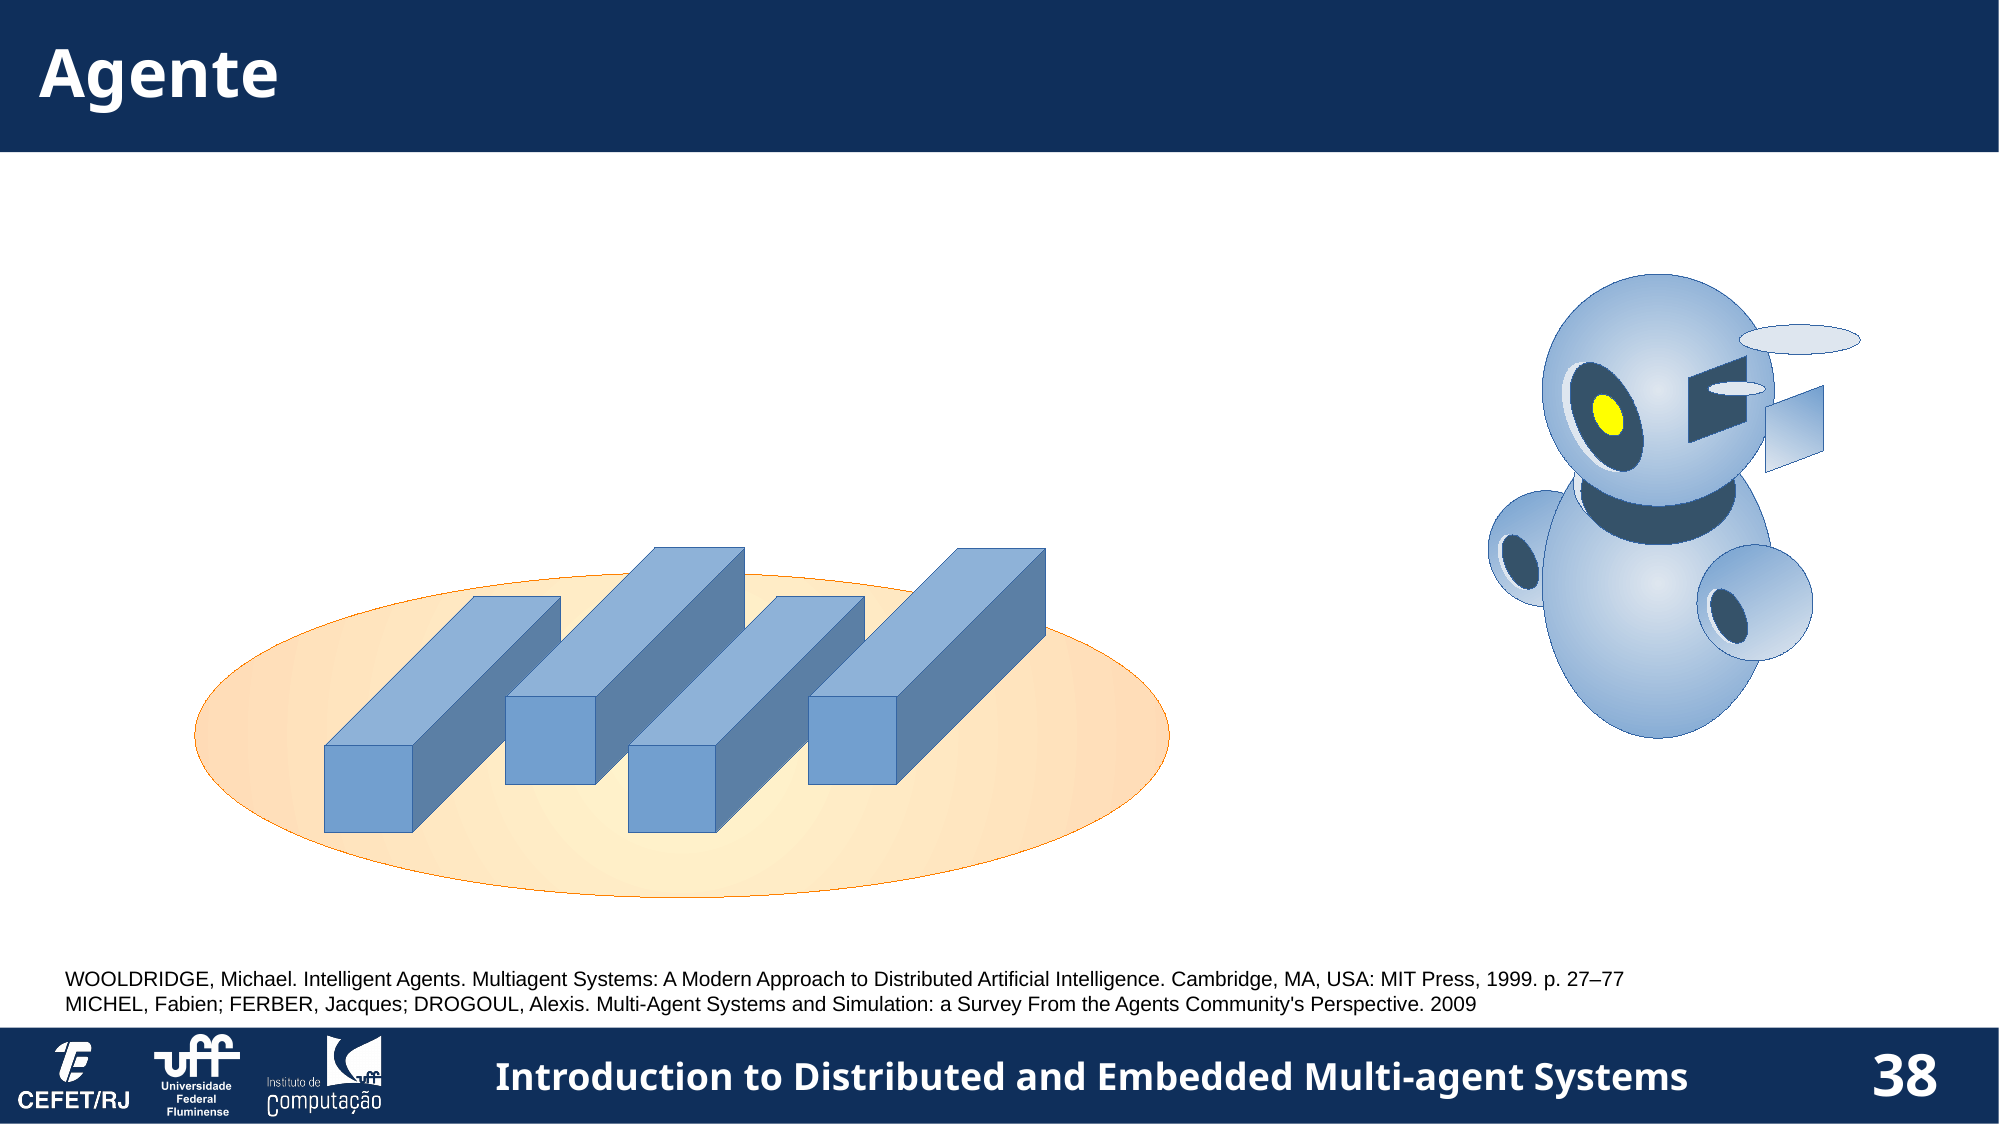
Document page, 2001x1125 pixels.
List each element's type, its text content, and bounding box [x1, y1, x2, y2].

text_box WOOLDRIDGE, Michael. Intelligent Agents. Multiagent Systems: A Modern Approach to Distributed Artificial Intelligence. Cambridge, MA, USA: MIT Press, 1999. p. 27–77 MICHEL, Fabien; FERBER, Jacques; DROGOUL, Alexis. Multi-Agent Systems and Simulation: a Survey From the Agents Community's Perspective. 2009 [50, 958, 1969, 1024]
picture [265, 1033, 383, 1117]
text_box [1488, 274, 1861, 739]
text_box [194, 549, 1170, 898]
picture [153, 1033, 241, 1121]
picture [18, 1021, 129, 1125]
text_box Agente [25, 23, 1999, 119]
